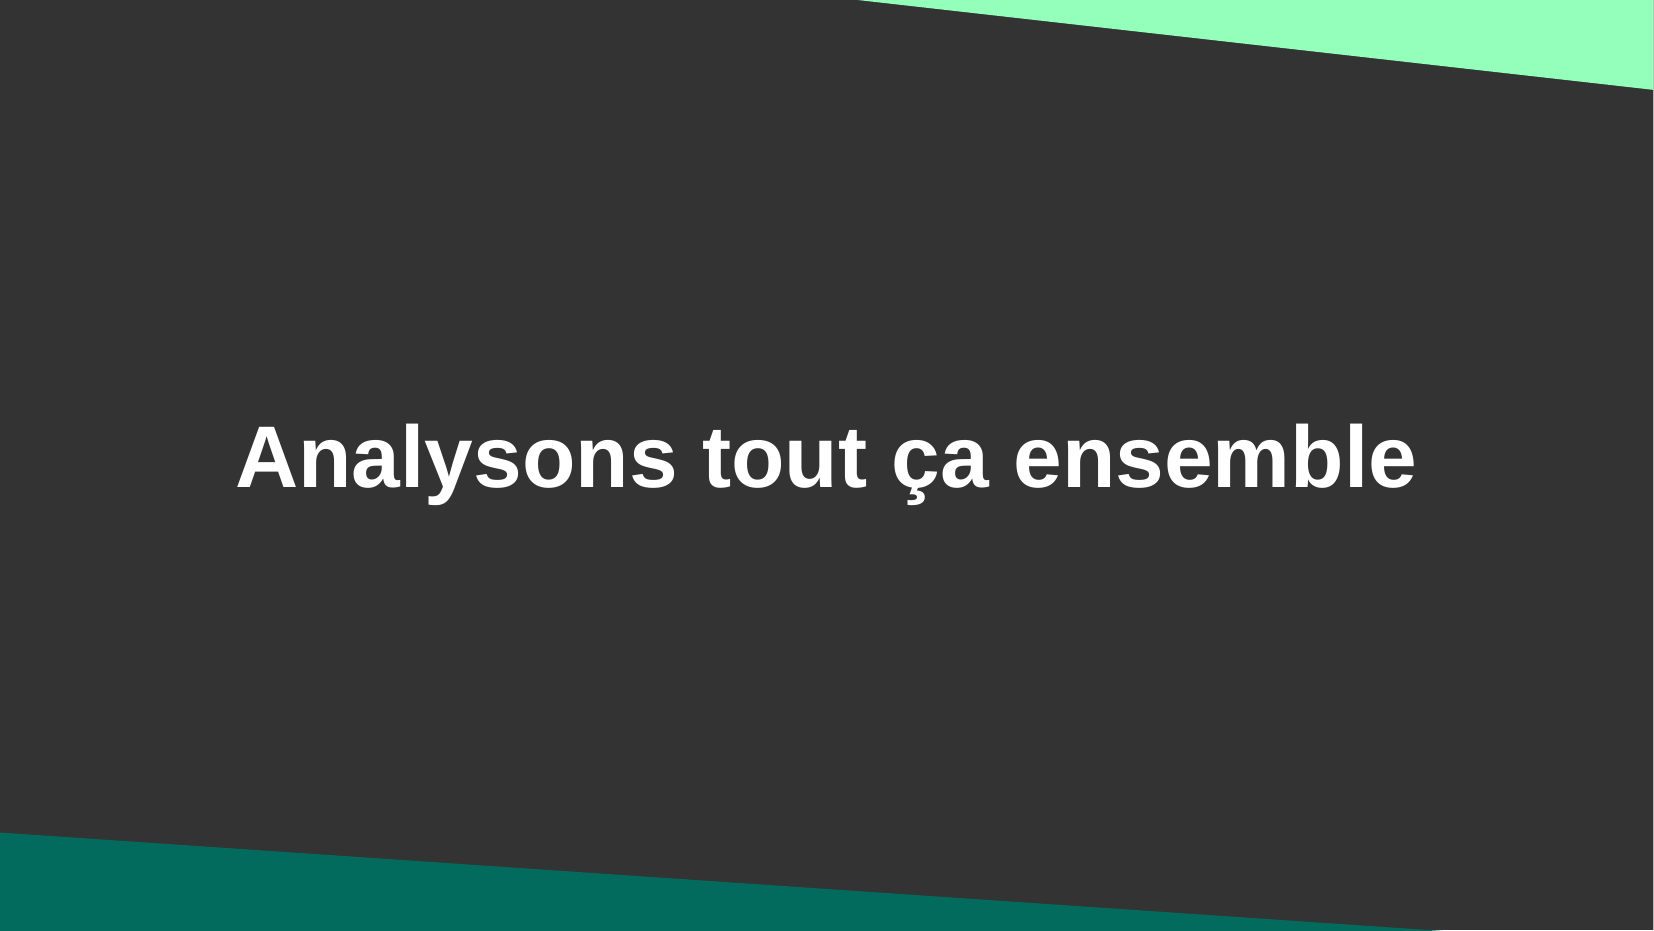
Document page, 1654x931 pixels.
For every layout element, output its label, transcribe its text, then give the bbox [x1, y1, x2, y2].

text_box [857, 0, 1654, 90]
title Analysons tout ça ensemble [31, 408, 1622, 523]
